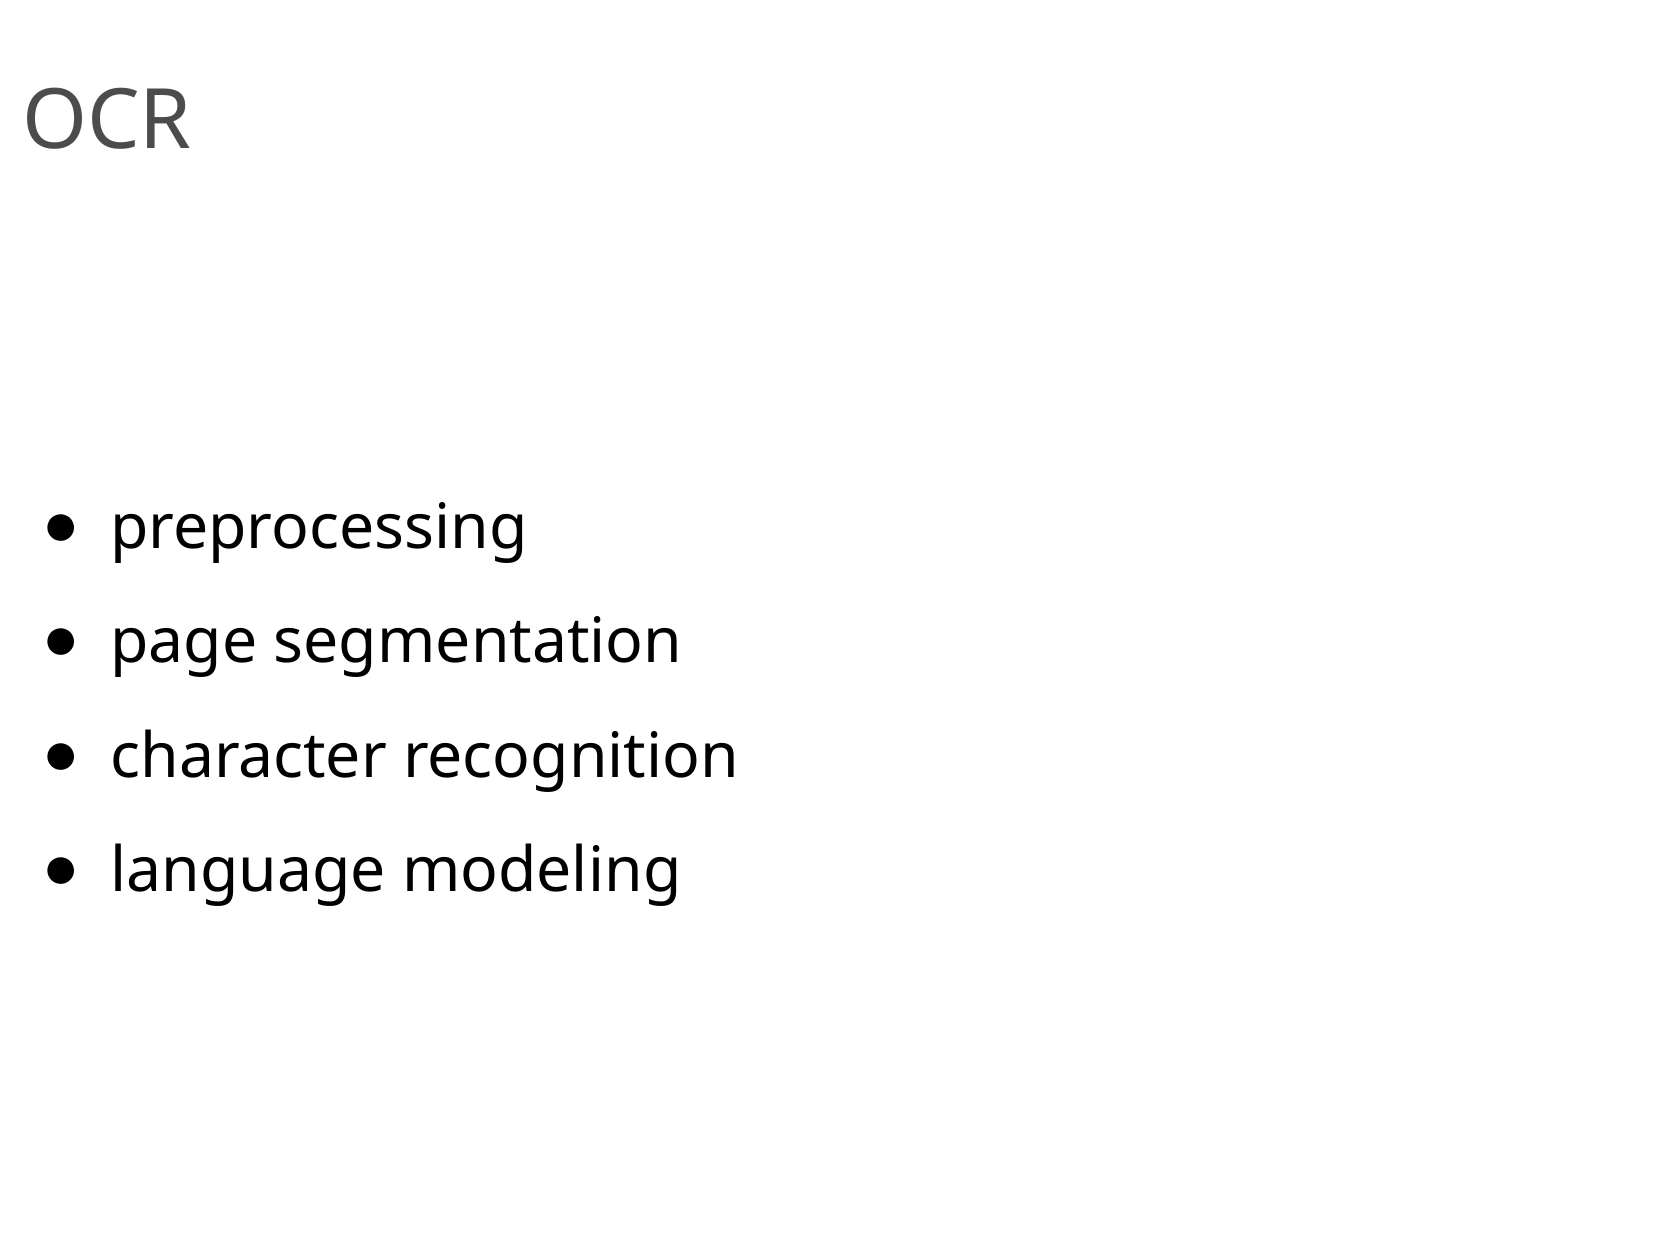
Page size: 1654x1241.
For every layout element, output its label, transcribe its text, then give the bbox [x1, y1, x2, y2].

list preprocessing page segmentation character recognition language modeling [25, 226, 1654, 1166]
title OCR [22, 19, 1654, 213]
